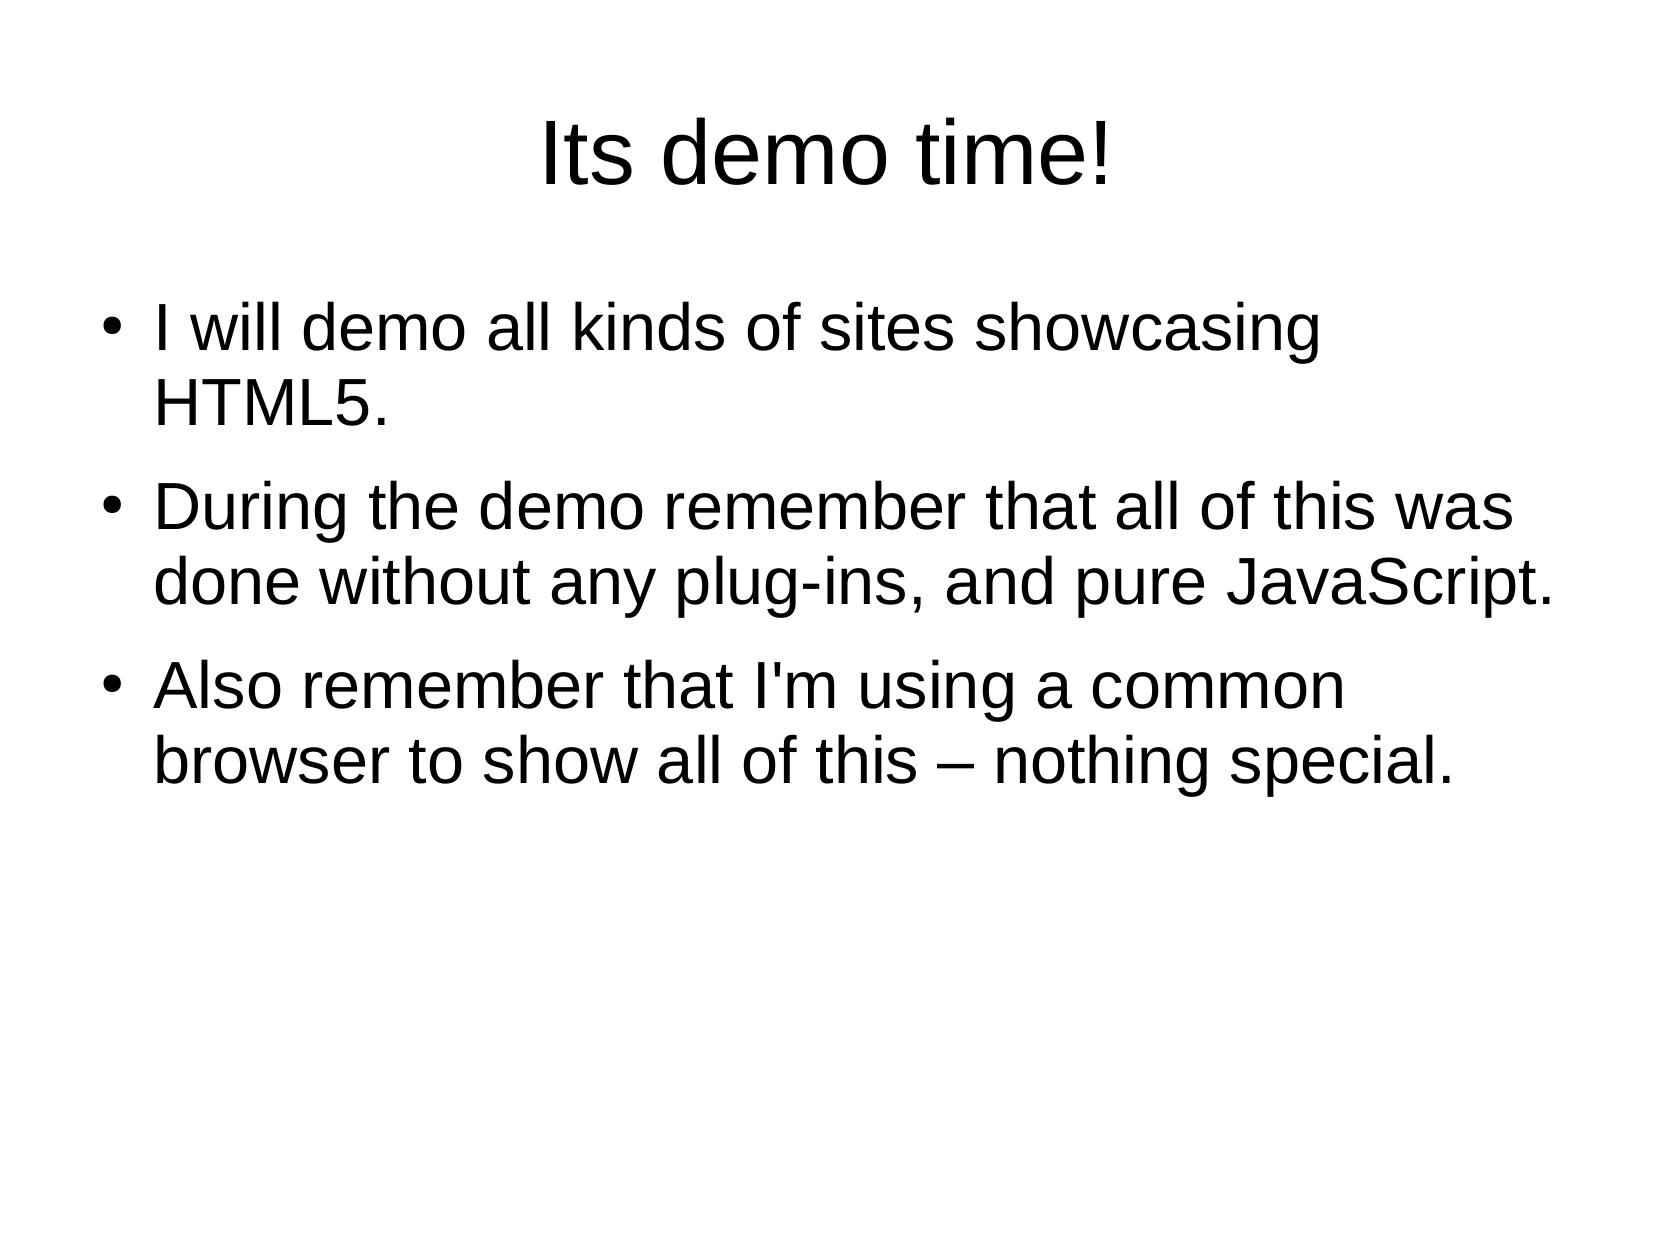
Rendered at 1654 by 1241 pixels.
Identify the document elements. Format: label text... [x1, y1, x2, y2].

list I will demo all kinds of sites showcasing HTML5. During the demo remember that all of this was done without any plug-ins, and pure JavaScript. Also remember that I'm using a common browser to show all of this – nothing special. [82, 290, 1571, 1109]
title Its demo time! [82, 49, 1571, 257]
